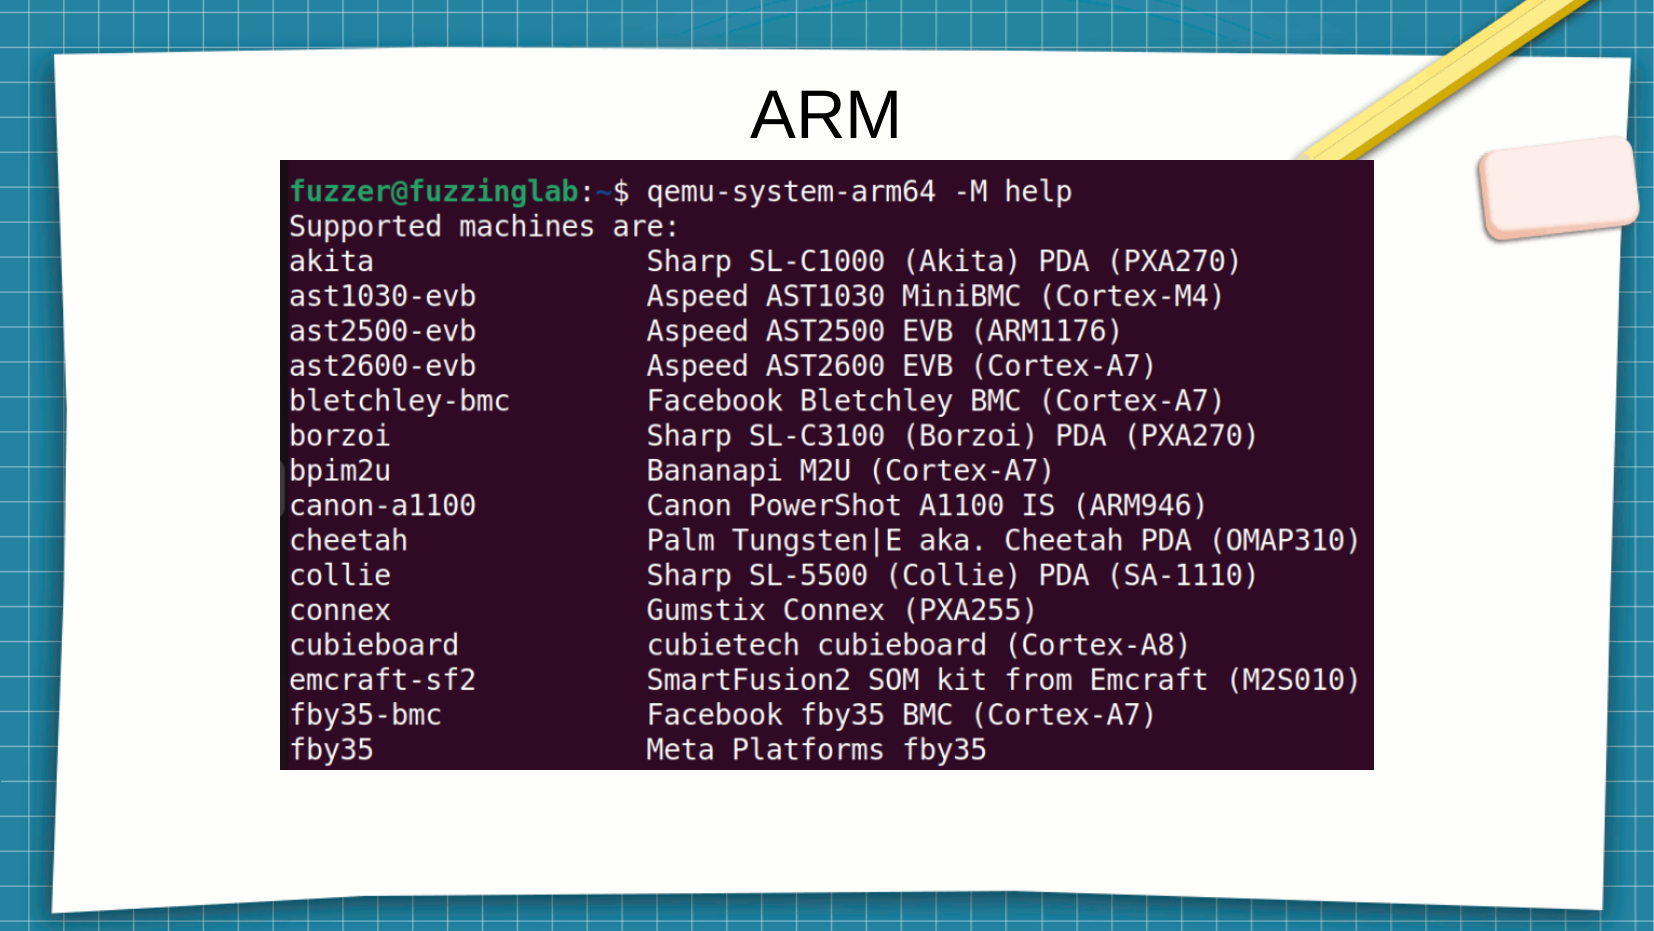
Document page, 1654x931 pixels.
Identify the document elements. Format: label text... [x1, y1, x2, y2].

title ARM [82, 37, 1571, 193]
picture [0, 0, 1654, 931]
